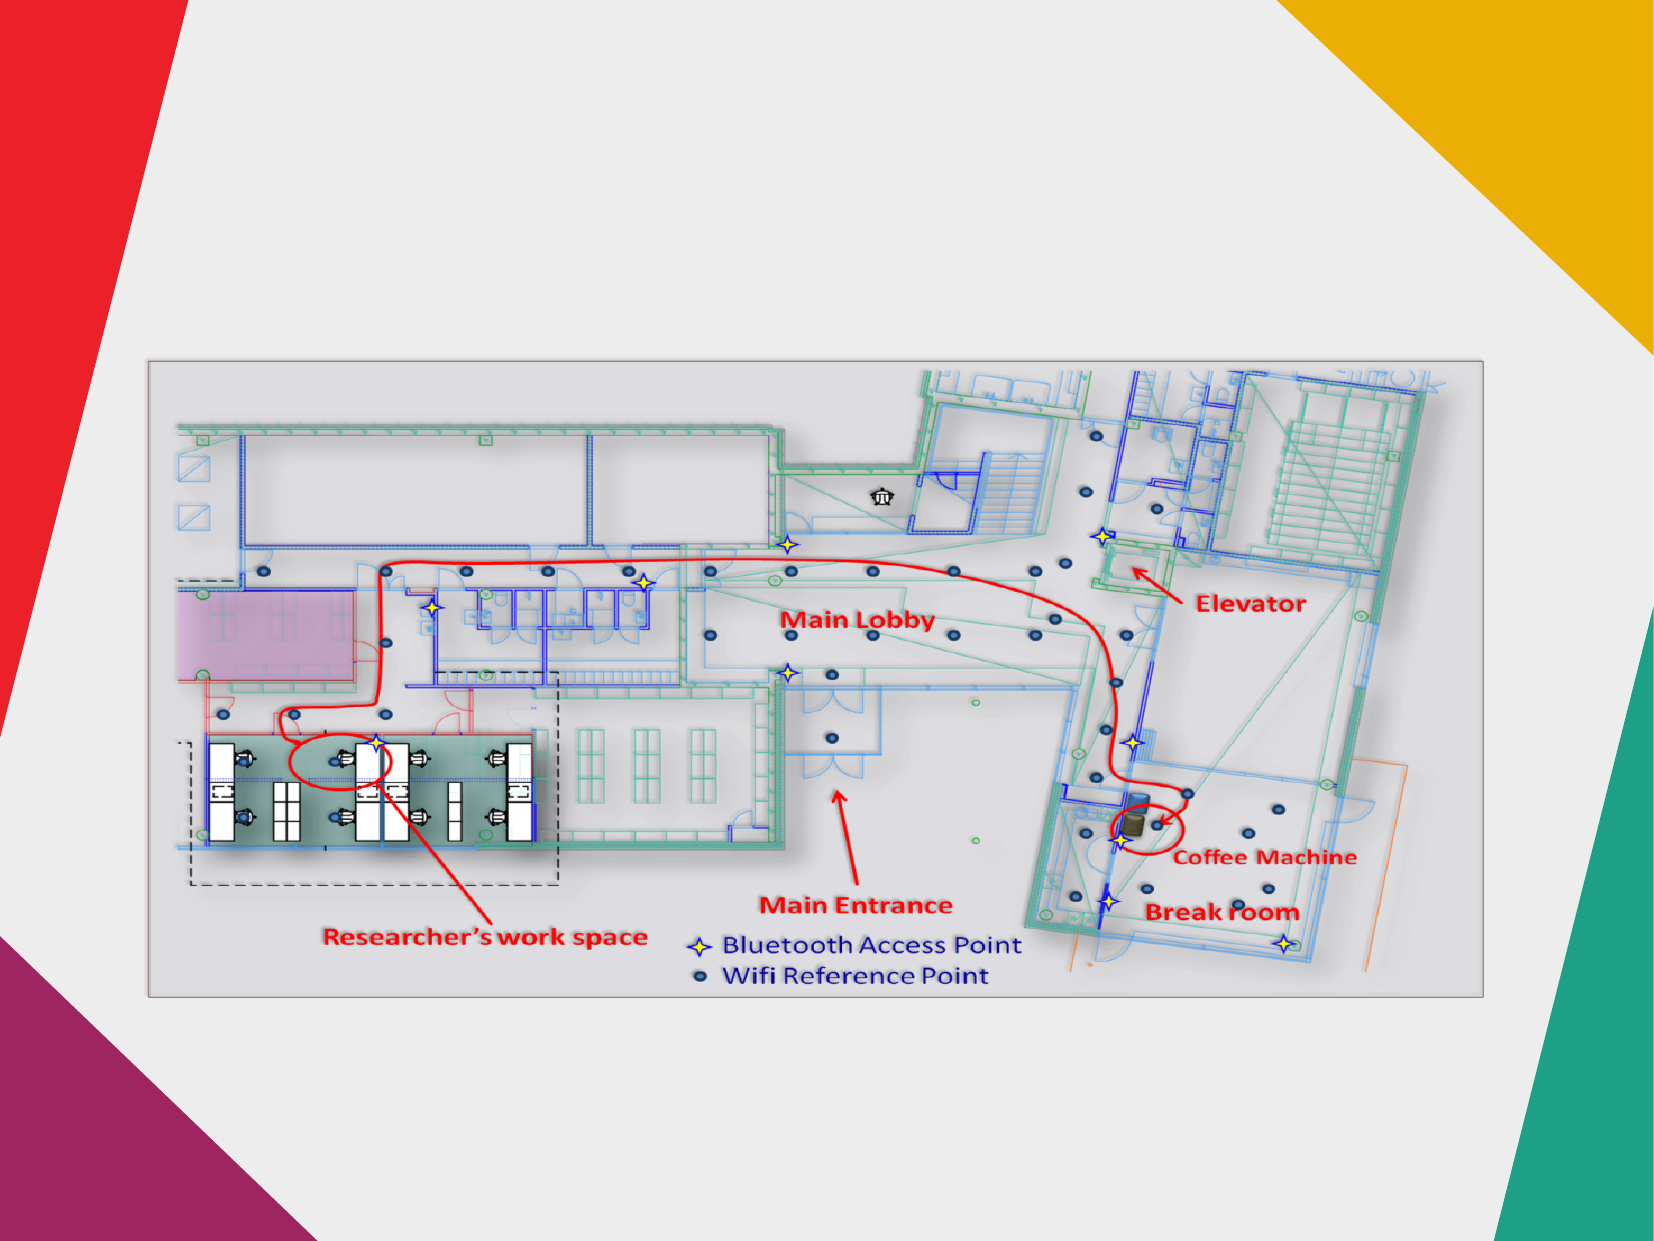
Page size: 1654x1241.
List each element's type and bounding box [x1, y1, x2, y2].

picture [141, 354, 1488, 999]
